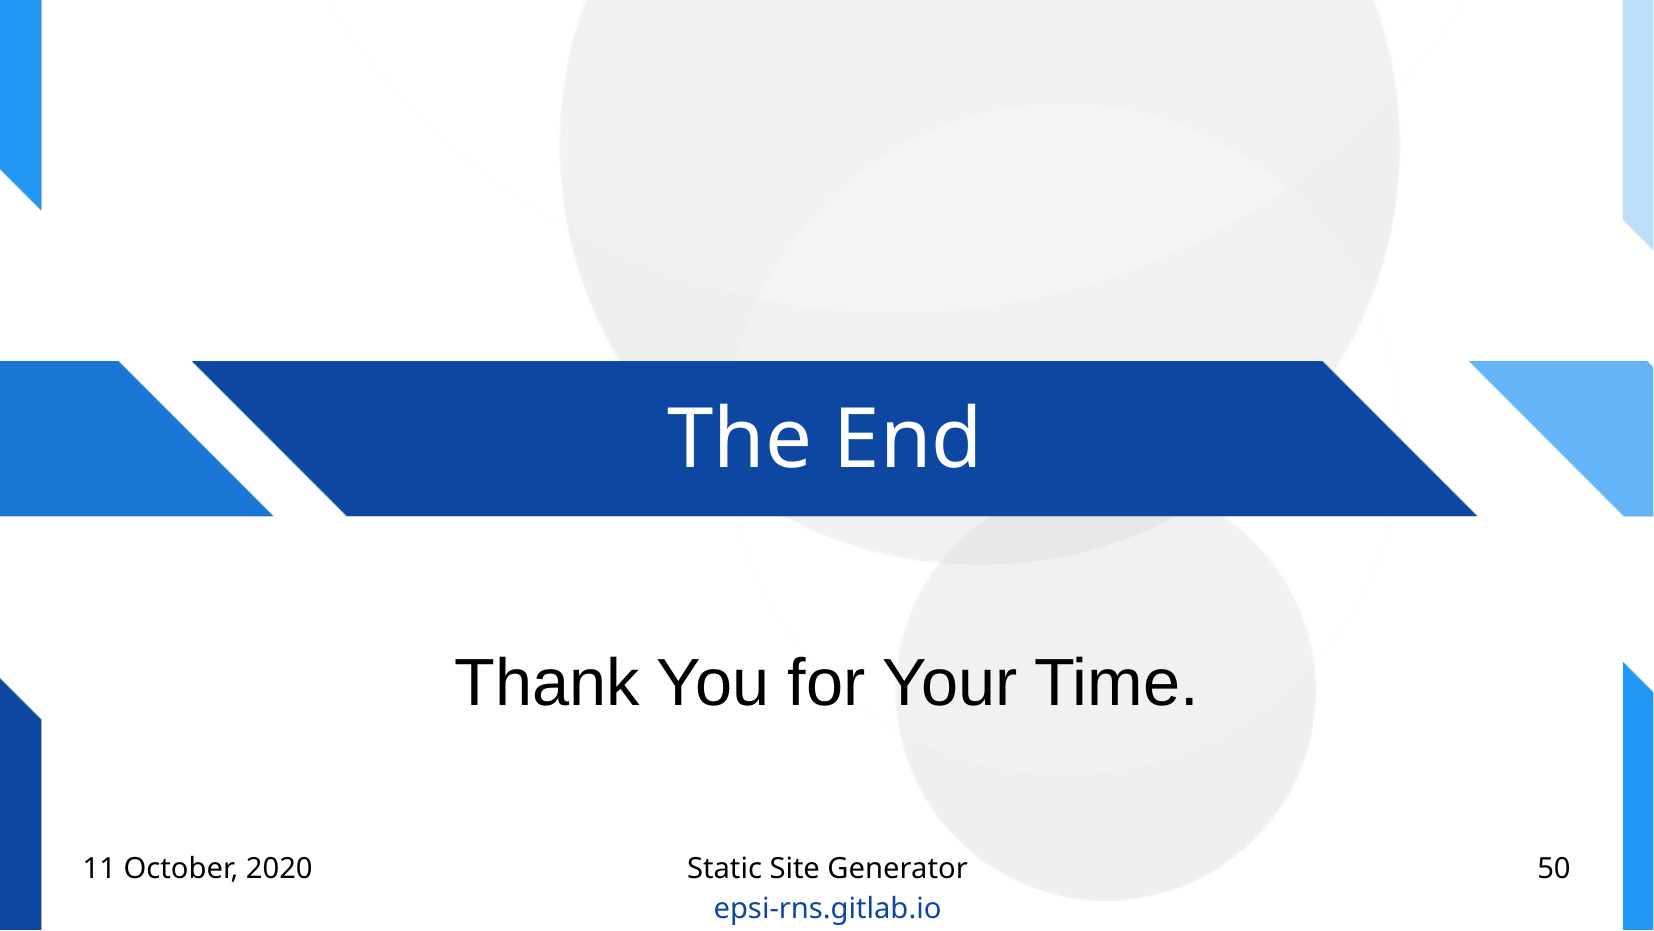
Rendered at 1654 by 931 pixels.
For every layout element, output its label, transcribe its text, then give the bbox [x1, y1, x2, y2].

title The End [82, 360, 1568, 511]
picture [0, 0, 1654, 930]
list Thank You for Your Time. [82, 645, 1571, 826]
